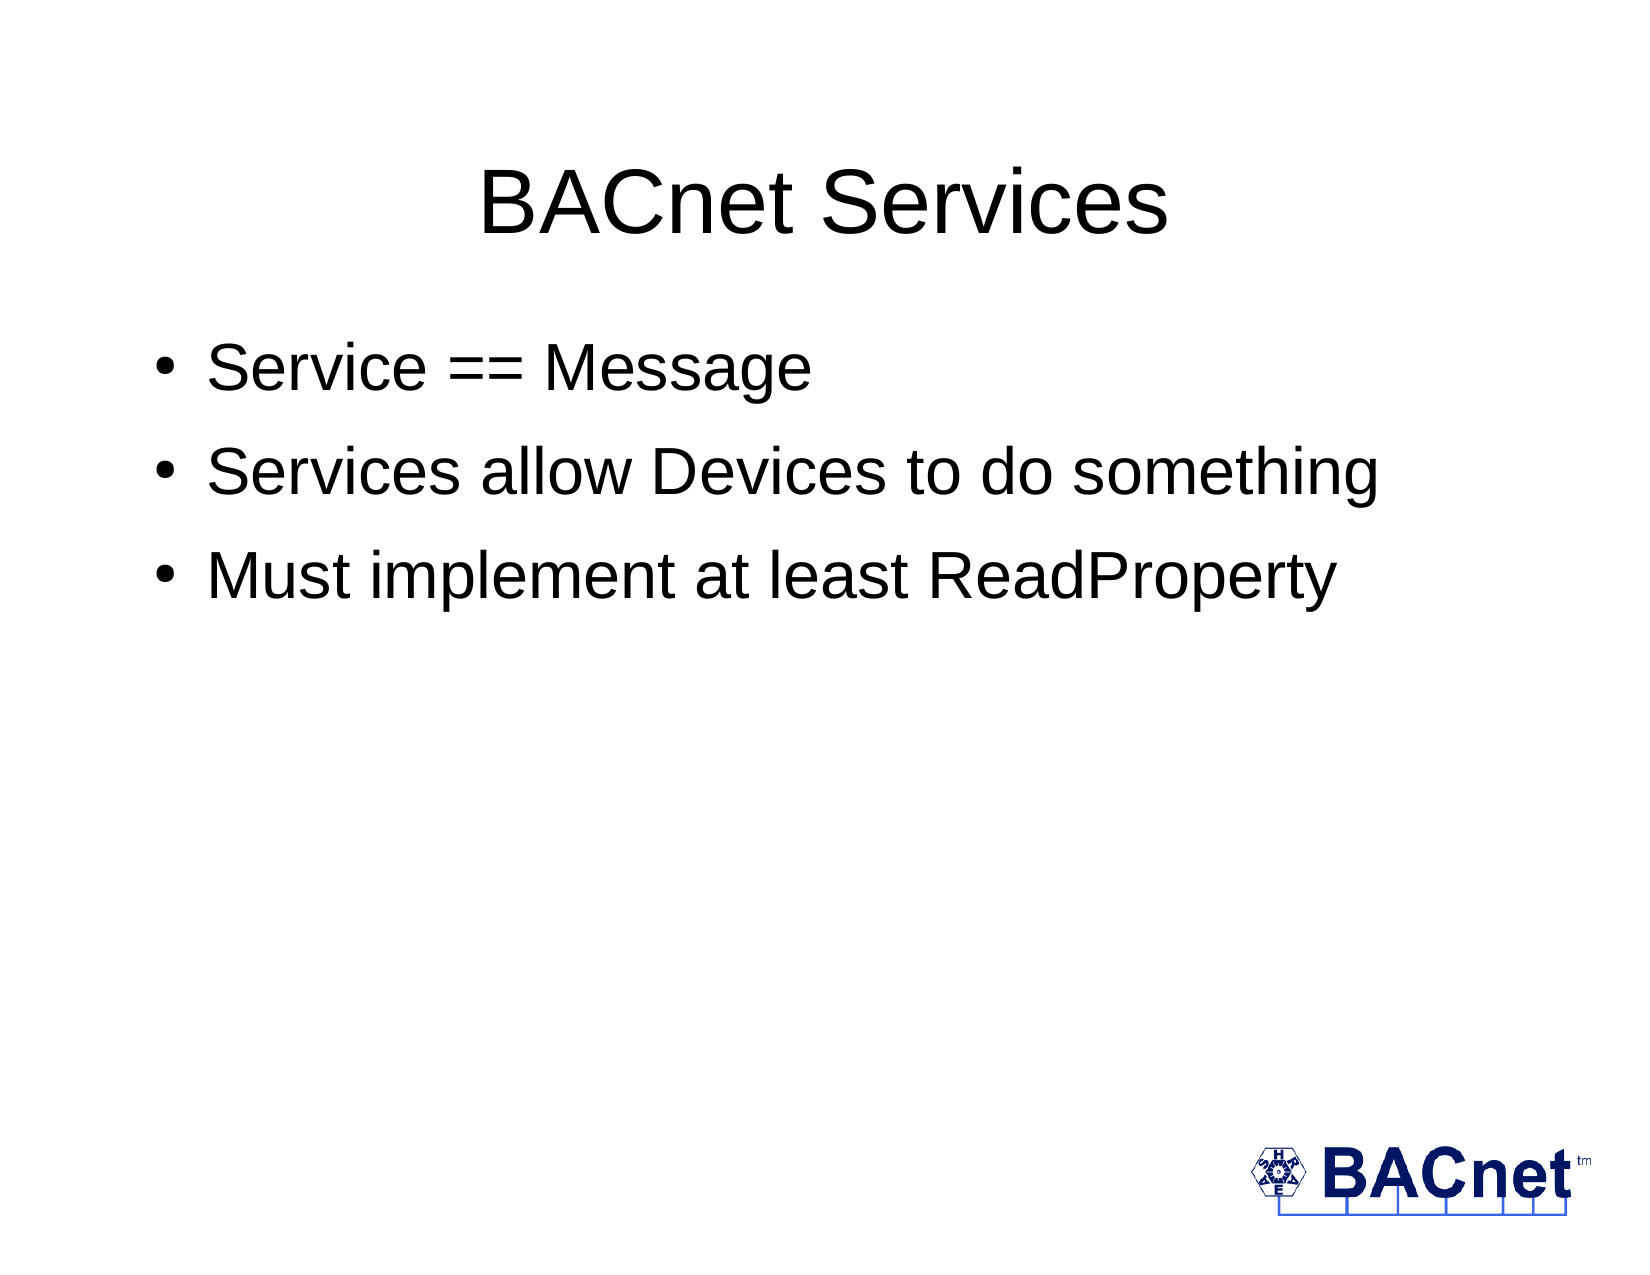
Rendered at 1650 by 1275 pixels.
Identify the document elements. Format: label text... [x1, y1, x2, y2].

title BACnet Services [135, 105, 1515, 299]
list Service == Message Services allow Devices to do something Must implement at least ReadProperty [135, 329, 1515, 1079]
picture [1251, 1146, 1591, 1216]
